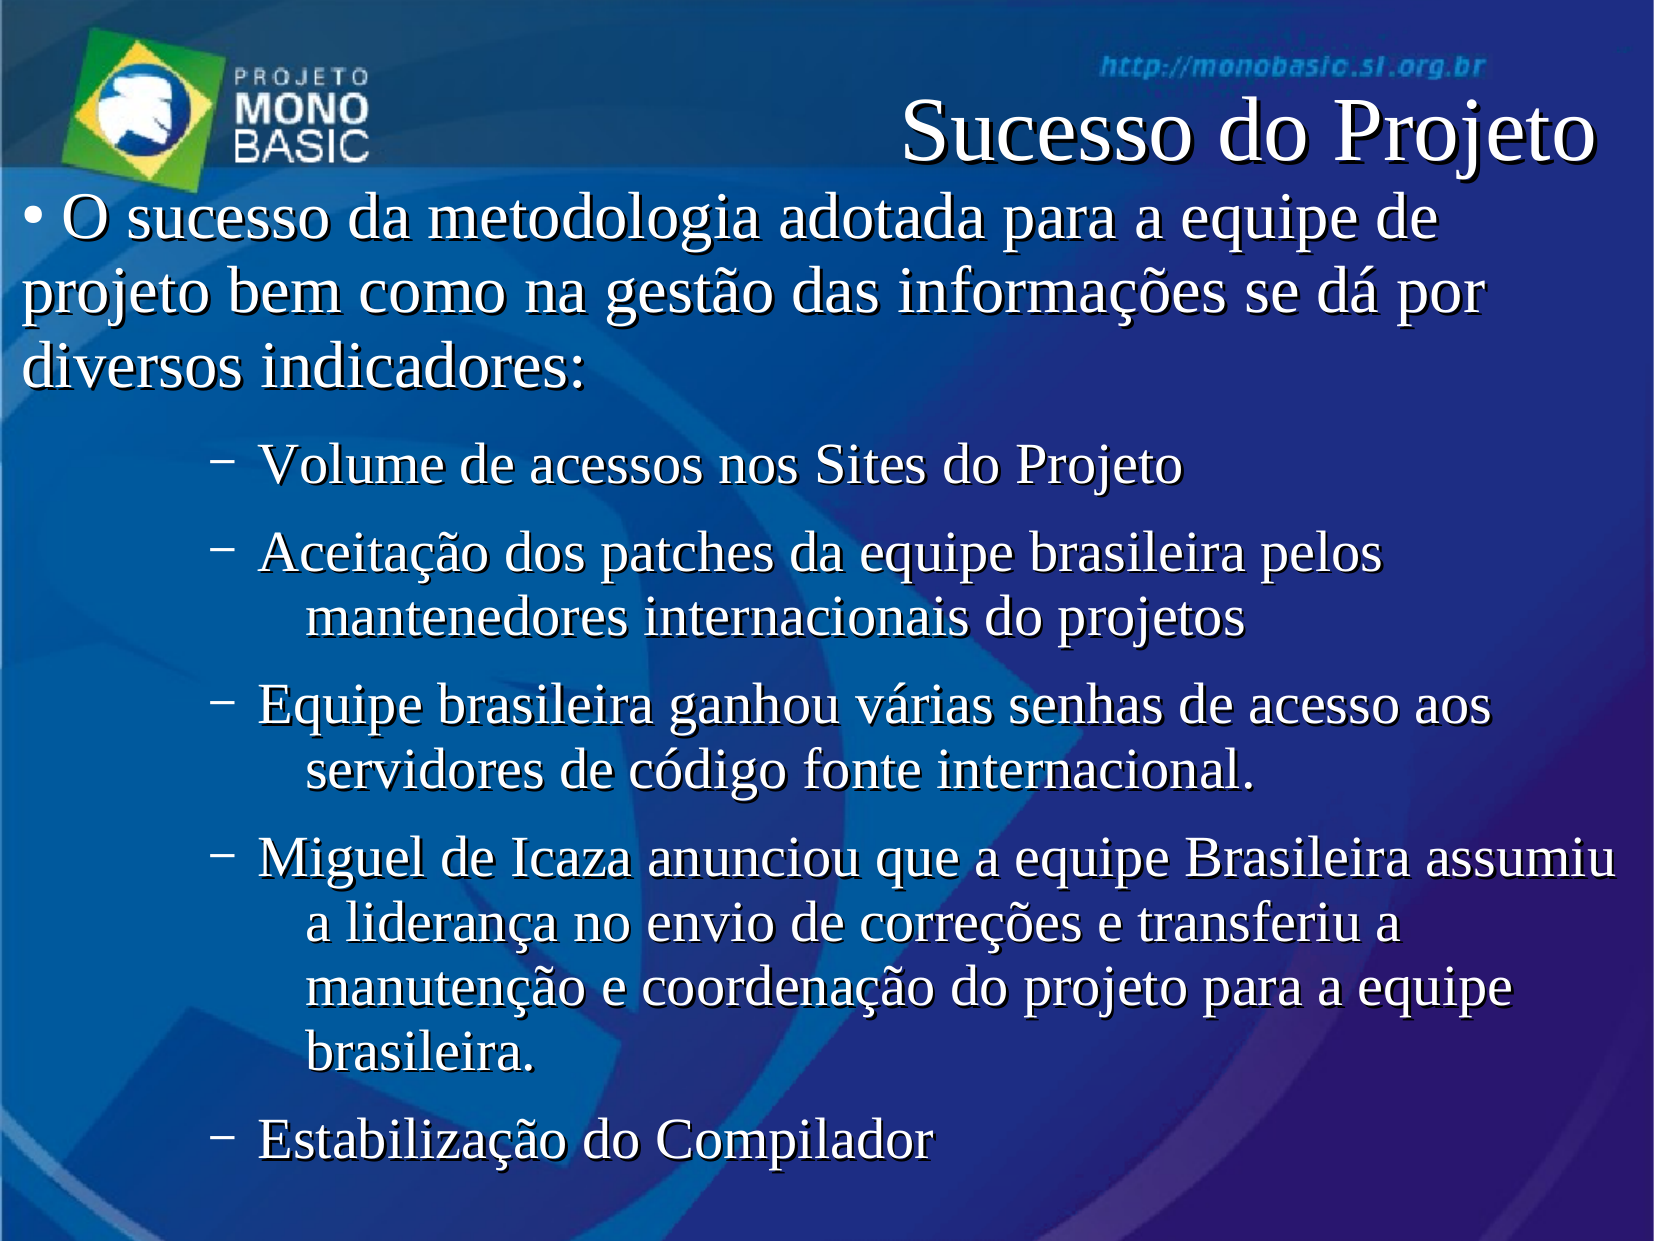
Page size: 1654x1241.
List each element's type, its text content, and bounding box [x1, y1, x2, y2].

list O sucesso da metodologia adotada para a equipe de projeto bem como na gestão das informações se dá por diversos indicadores: Volume de acessos nos Sites do Projeto Aceitação dos patches da equipe brasileira pelos mantenedores internacionais do projetos Equipe brasileira ganhou várias senhas de acesso aos servidores de código fonte internacional. Miguel de Icaza anunciou que a equipe Brasileira assumiu a liderança no envio de correções e transferiu a manutenção e coordenação do projeto para a equipe brasileira. Estabilização do Compilador [21, 179, 1624, 1181]
title Sucesso do Projeto [186, 26, 1599, 179]
picture [0, 0, 1654, 1241]
